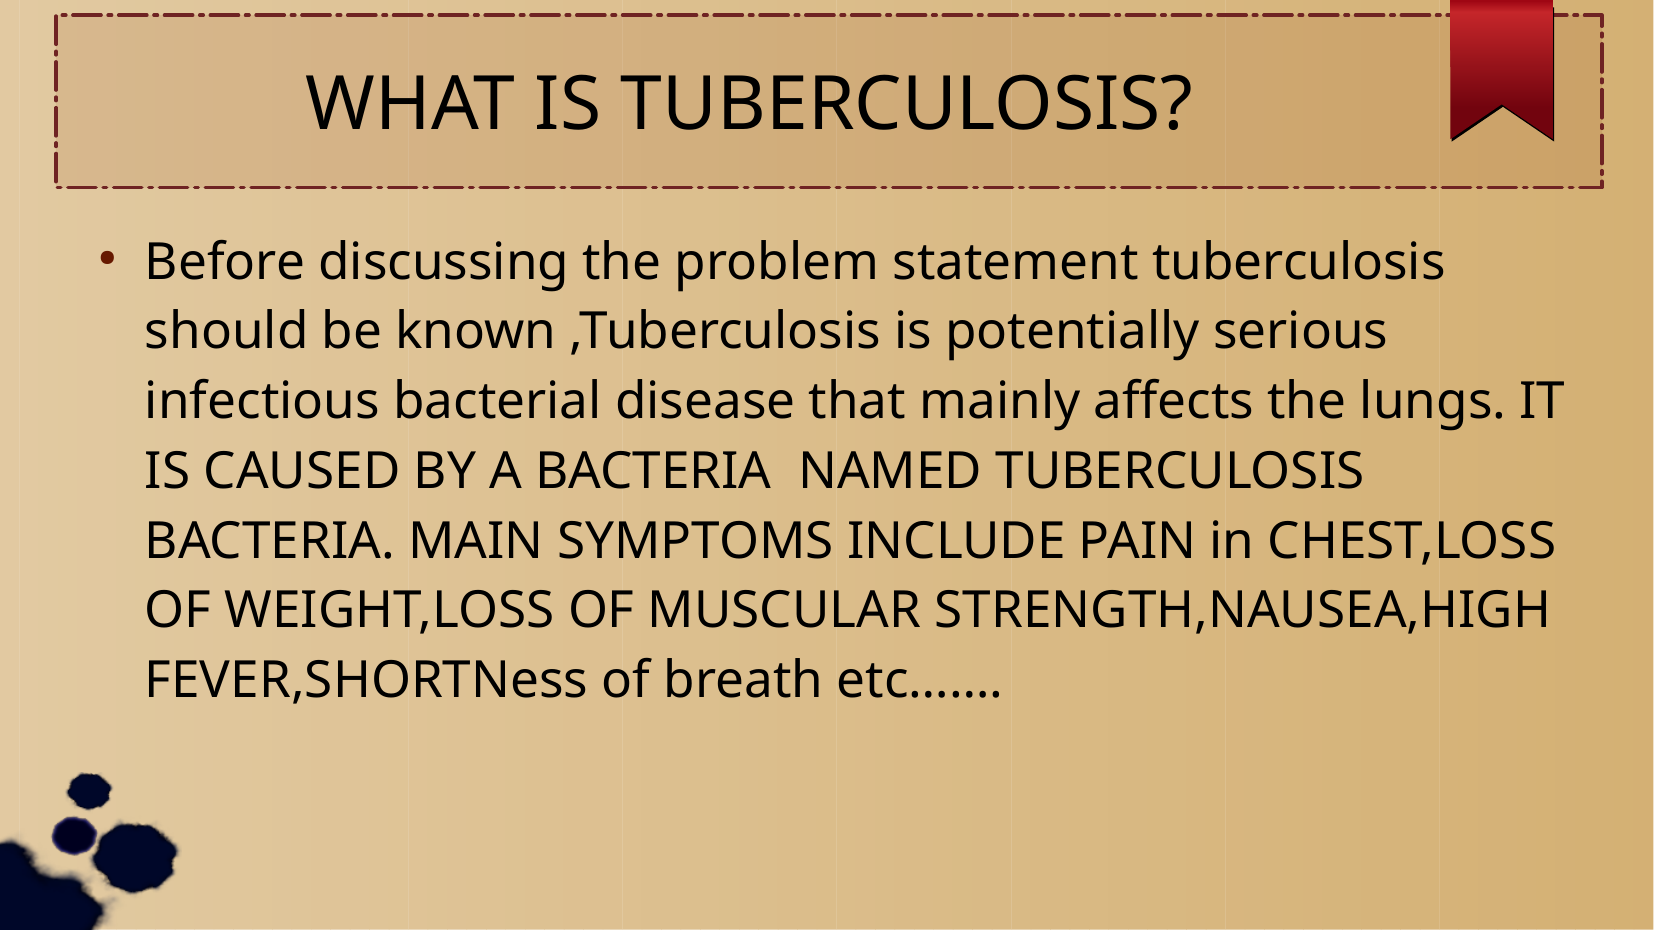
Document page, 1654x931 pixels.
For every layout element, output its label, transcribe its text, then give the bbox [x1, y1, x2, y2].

list Before discussing the problem statement tuberculosis should be known ,Tuberculosis is potentially serious infectious bacterial disease that mainly affects the lungs. IT IS CAUSED BY A BACTERIA NAMED TUBERCULOSIS BACTERIA. MAIN SYMPTOMS INCLUDE PAIN in CHEST,LOSS OF WEIGHT,LOSS OF MUSCULAR STRENGTH,NAUSEA,HIGH FEVER,SHORTNess of breath etc……. [82, 224, 1571, 764]
title WHAT IS TUBERCULOSIS? [59, 11, 1441, 189]
